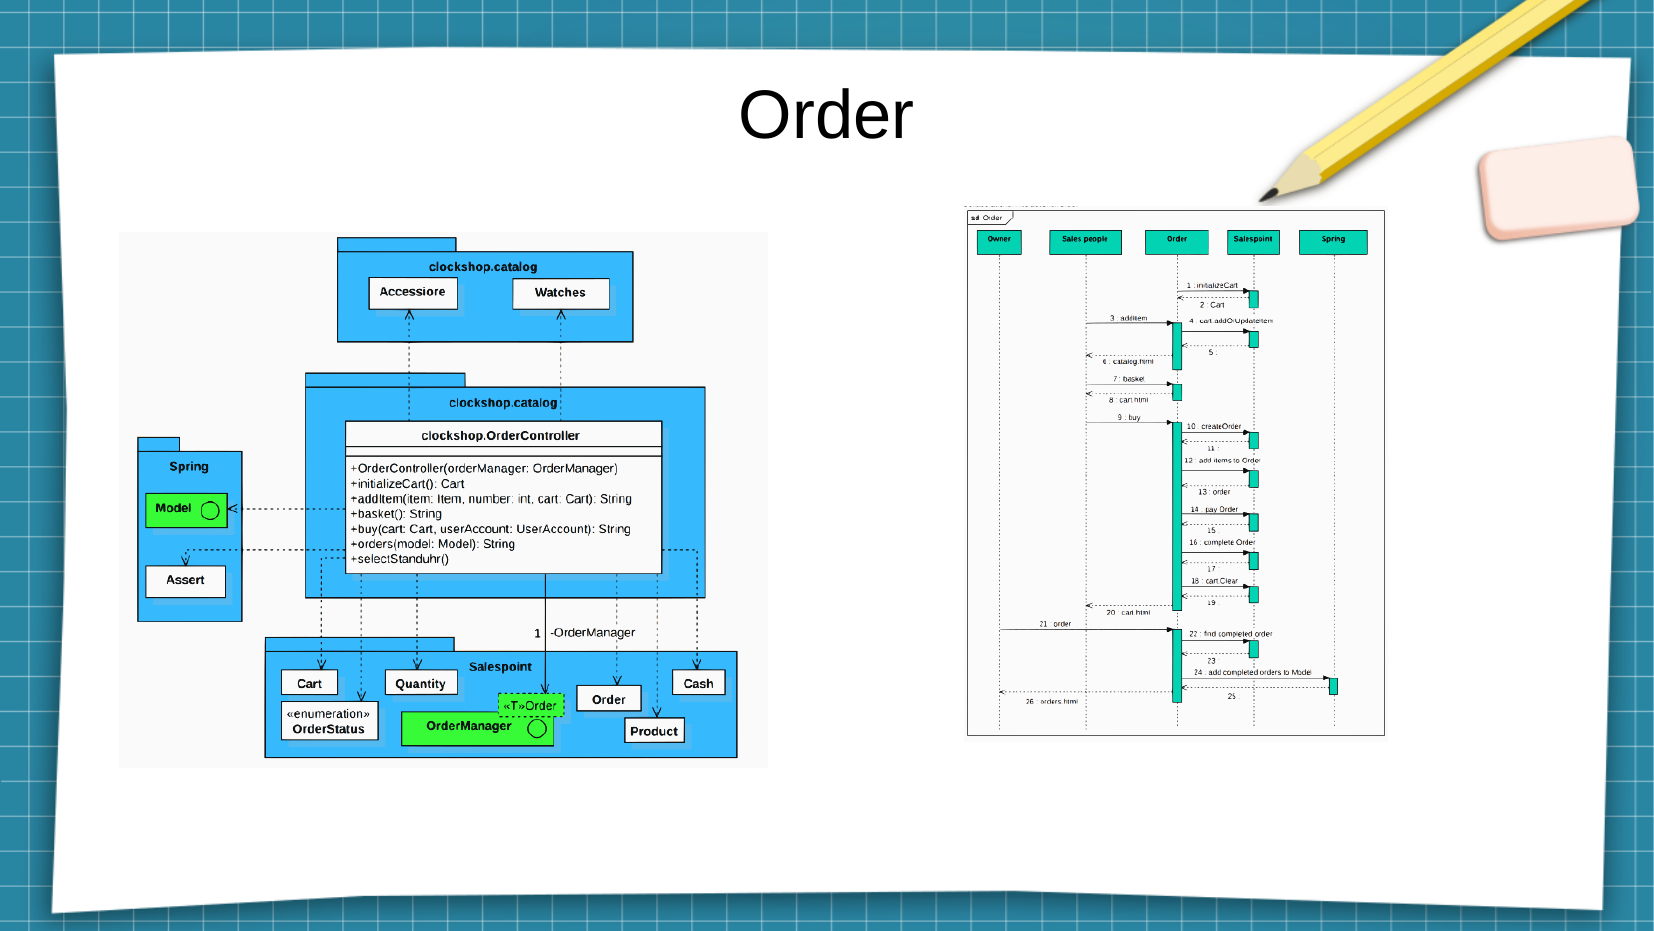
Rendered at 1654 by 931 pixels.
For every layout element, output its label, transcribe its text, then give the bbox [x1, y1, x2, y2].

picture [0, 0, 1654, 931]
title Order [82, 37, 1571, 193]
